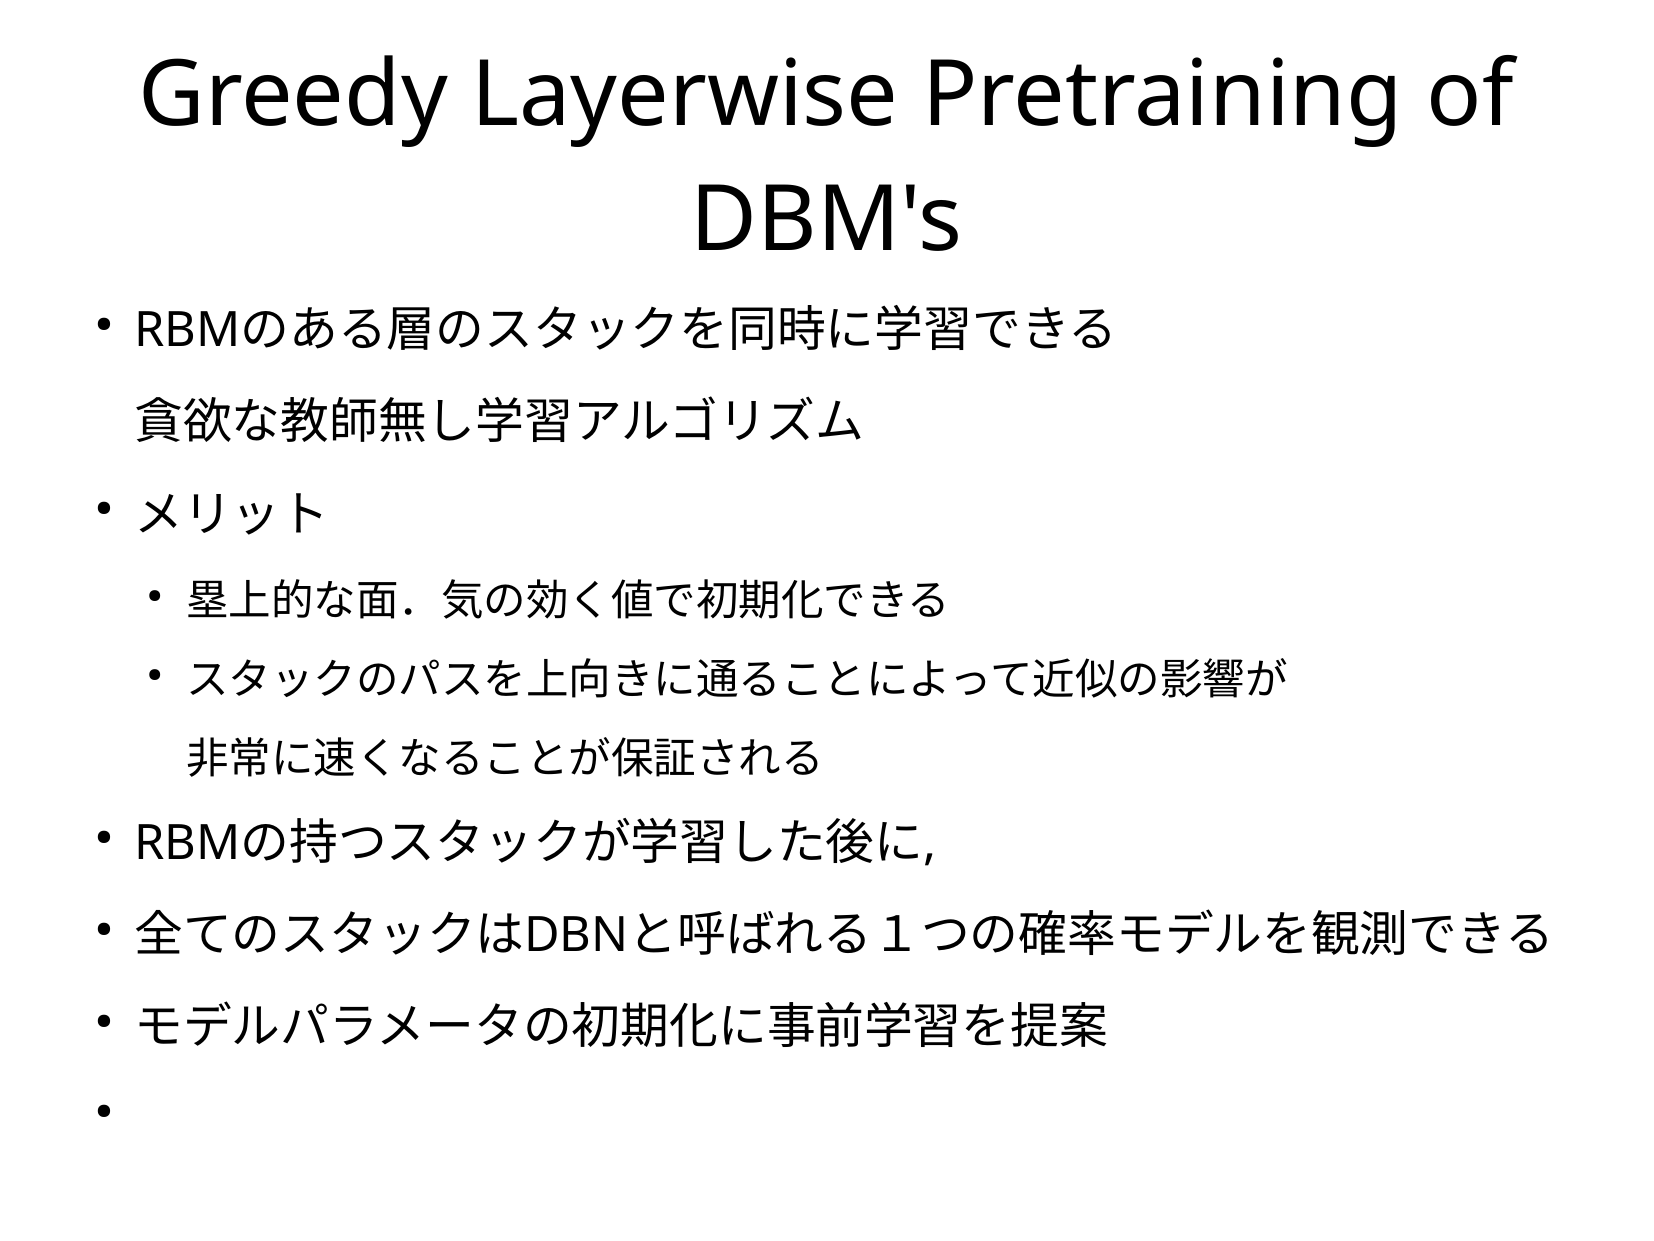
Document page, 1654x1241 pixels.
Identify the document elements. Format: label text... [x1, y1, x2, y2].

title Greedy Layerwise Pretraining of DBM's [82, 56, 1571, 250]
list RBMのある層のスタックを同時に学習できる 貪欲な教師無し学習アルゴリズム メリット 塁上的な面．気の効く値で初期化できる スタックのパスを上向きに通ることによって近似の影響が 非常に速くなることが保証される RBMの持つスタックが学習した後に, 全てのスタックはDBNと呼ばれる１つの確率モデルを観測できる モデルパラメータの初期化に事前学習を提案 [82, 290, 1571, 1109]
